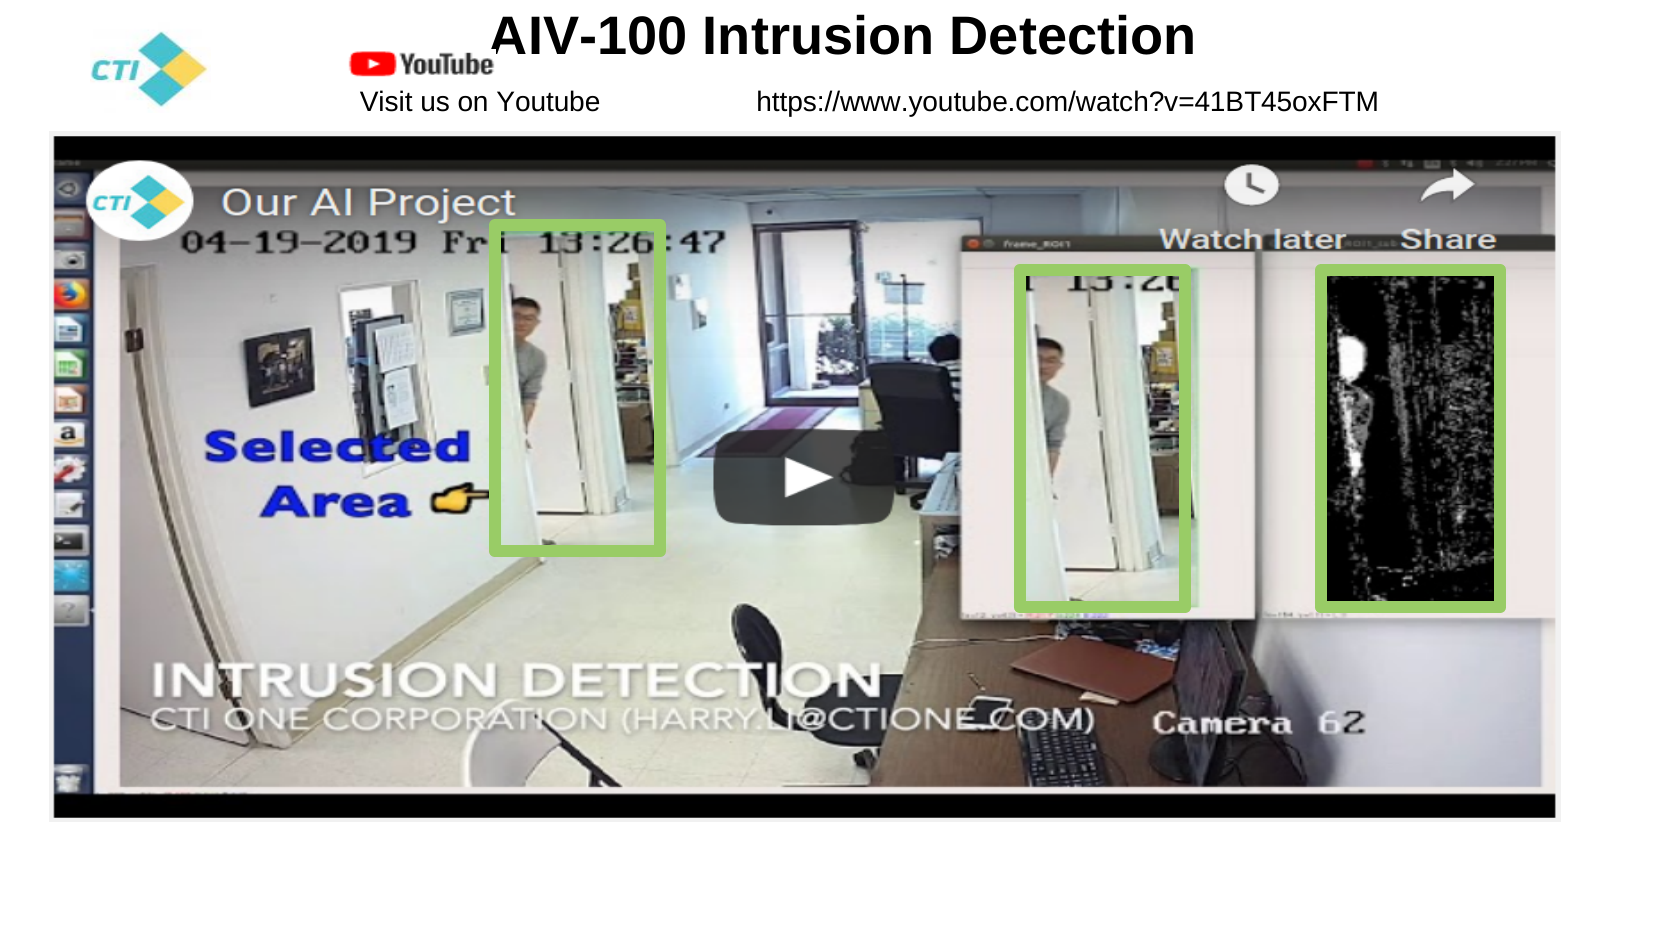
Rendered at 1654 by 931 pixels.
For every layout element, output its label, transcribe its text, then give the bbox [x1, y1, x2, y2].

picture [346, 49, 496, 79]
text_box https://www.youtube.com/watch?v=41BT45oxFTM [741, 78, 1606, 128]
picture [49, 131, 1561, 822]
text_box Visit us on Youtube [345, 78, 721, 128]
picture [90, 22, 211, 113]
